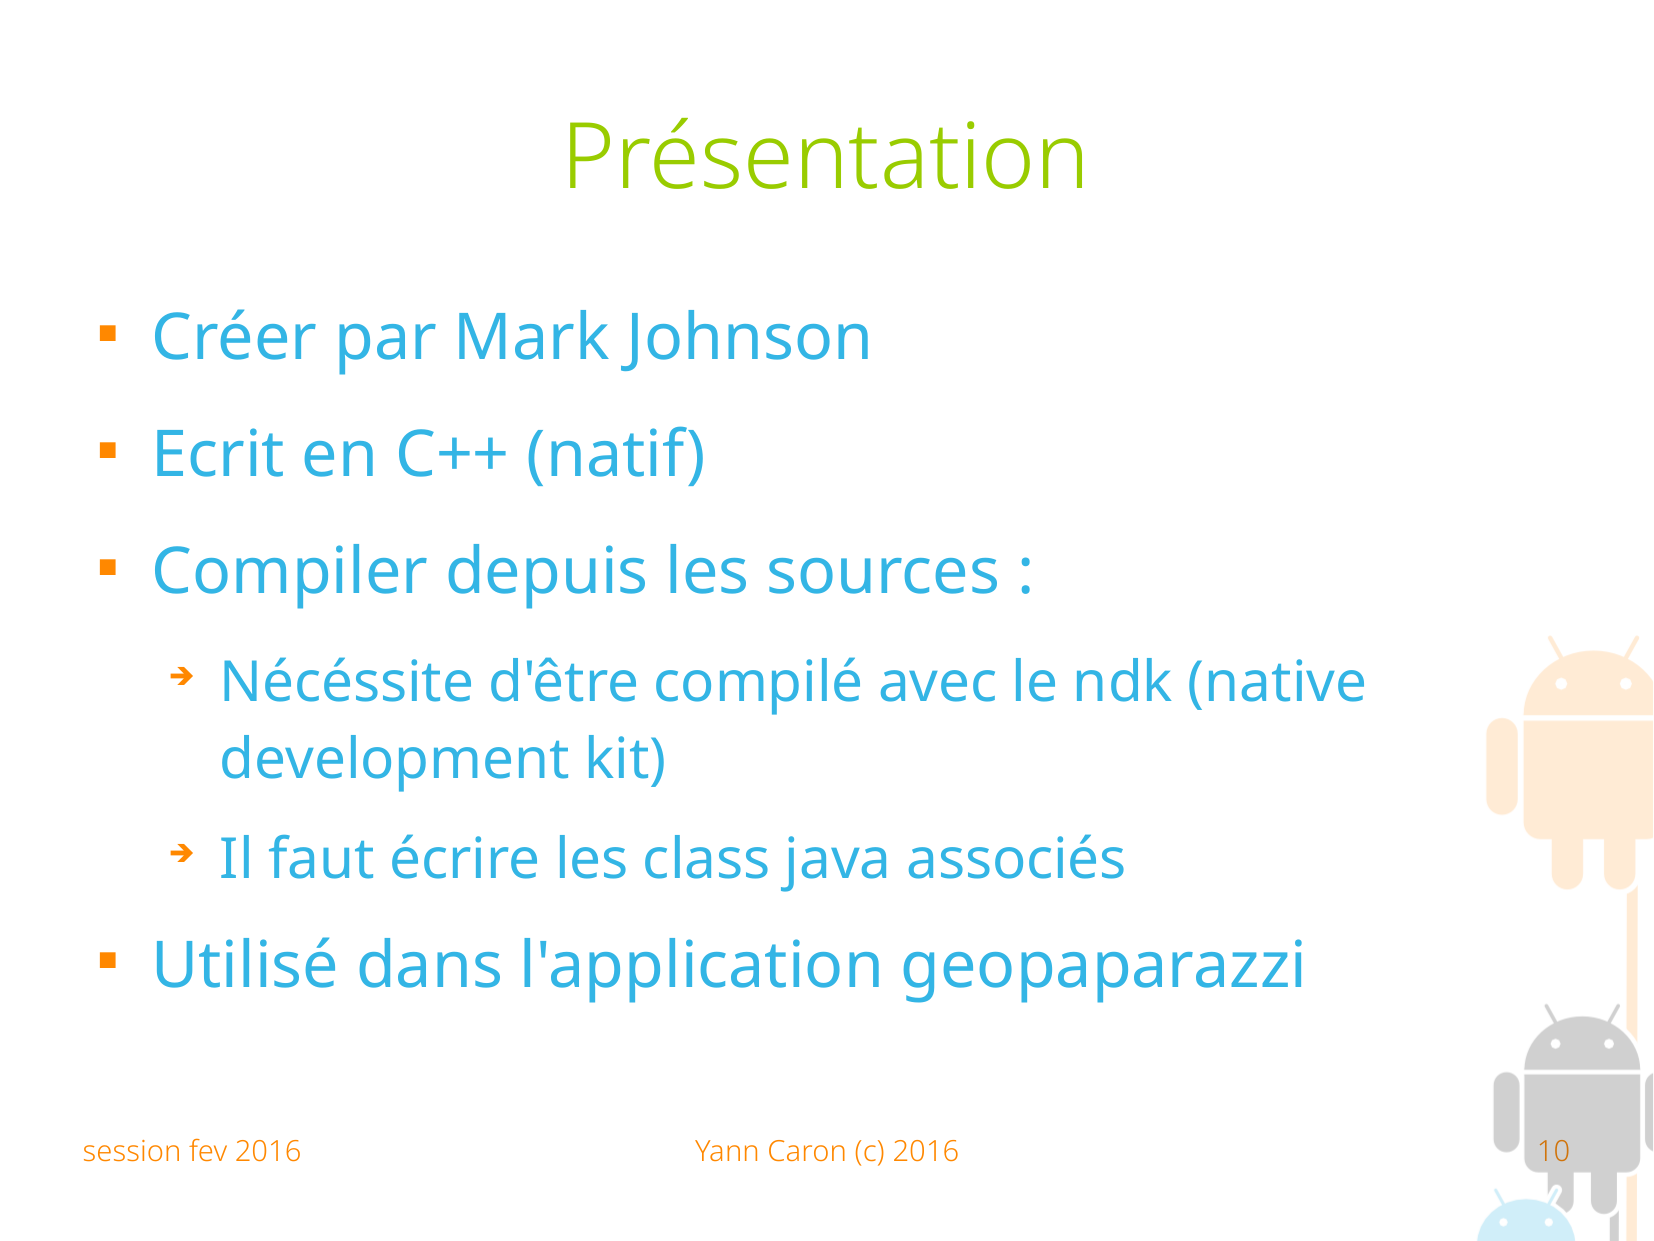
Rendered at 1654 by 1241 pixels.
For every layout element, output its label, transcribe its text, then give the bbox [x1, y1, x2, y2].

picture [240, 423, 1654, 1241]
list Créer par Mark Johnson Ecrit en C++ (natif) Compiler depuis les sources : Nécéssite d'être compilé avec le ndk (native development kit) Il faut écrire les class java associés Utilisé dans l'application geopaparazzi [82, 290, 1571, 1010]
title Présentation [82, 49, 1571, 257]
